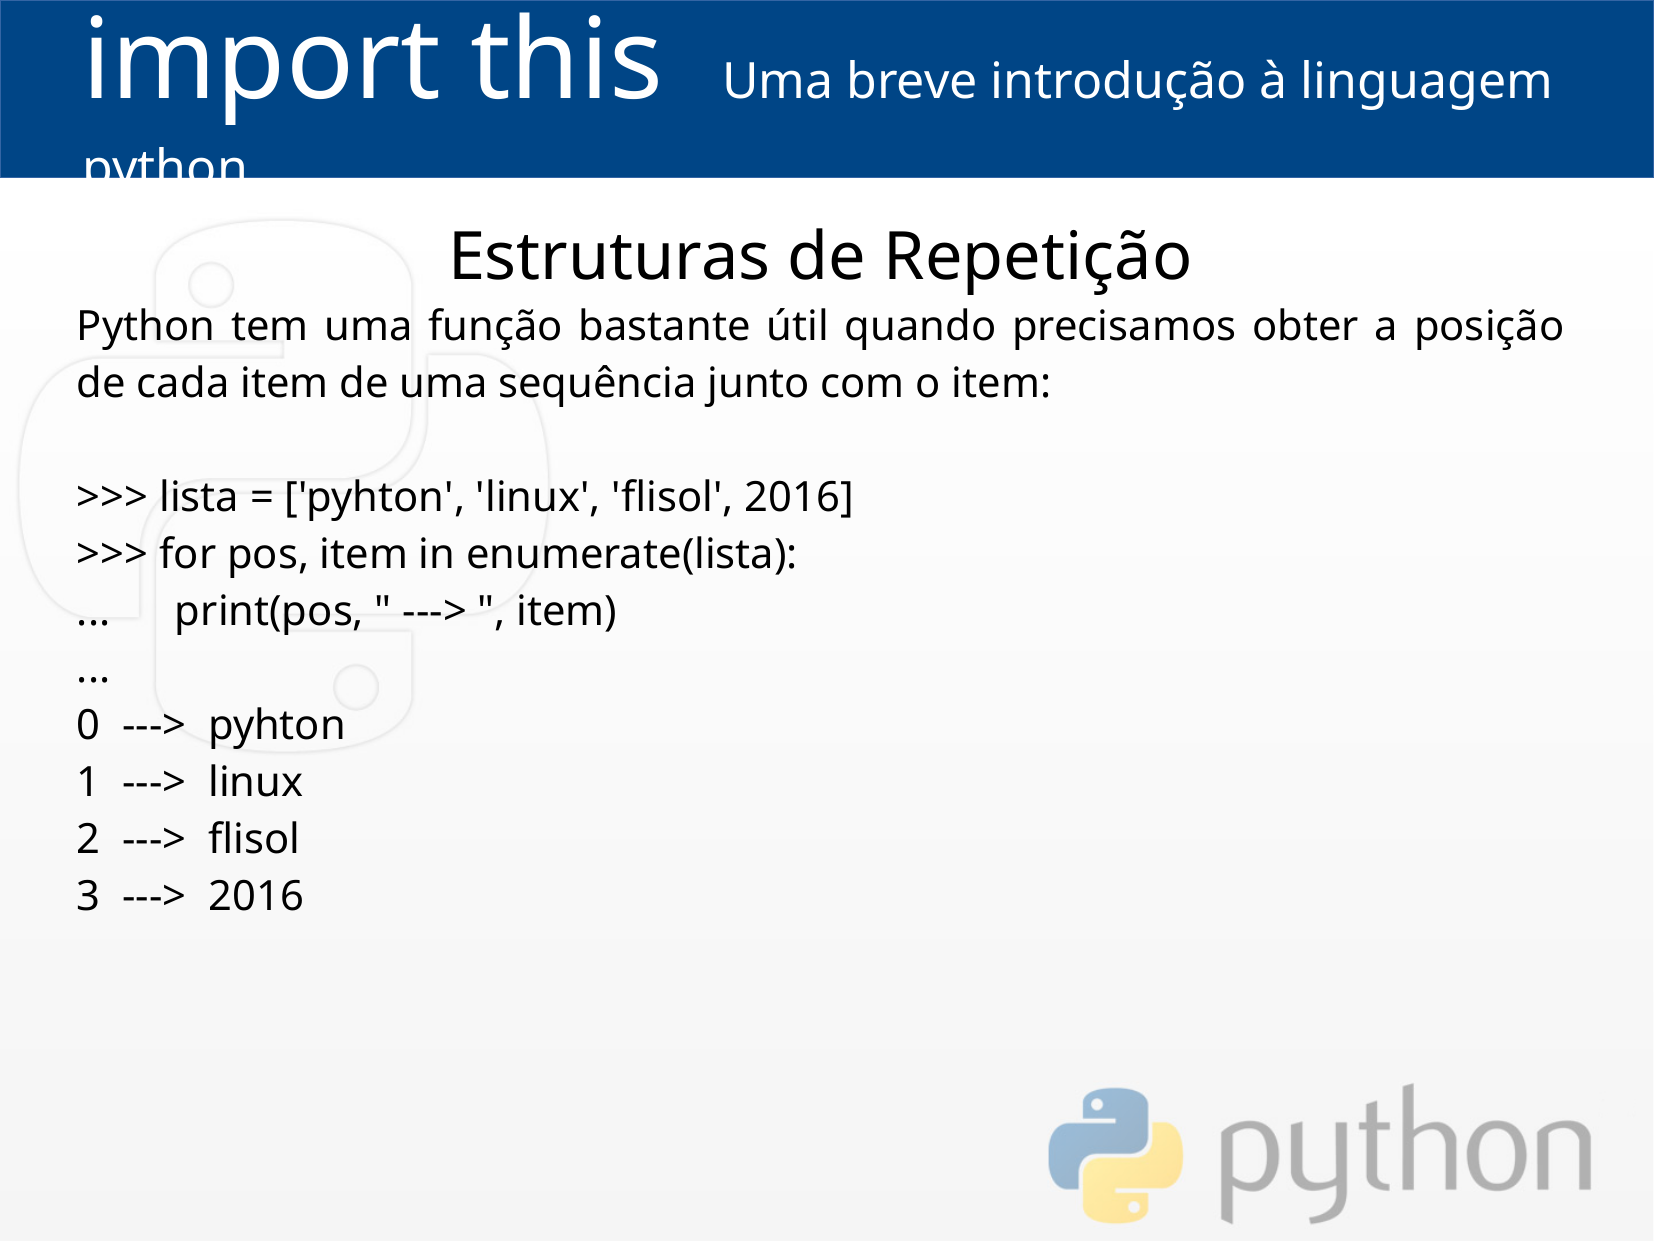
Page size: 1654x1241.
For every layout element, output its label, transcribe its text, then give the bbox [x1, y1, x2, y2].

subtitle Python tem uma função bastante útil quando precisamos obter a posição de cada item de uma sequência junto com o item: >>> lista = ['pyhton', 'linux', 'flisol', 2016] >>> for pos, item in enumerate(lista): ... print(pos, " ---> ", item) ... 0 ---> pyhton 1 ---> linux 2 ---> flisol 3 ---> 2016 [76, 295, 1565, 1151]
text_box [0, 0, 1654, 178]
text_box Estruturas de Repetição [106, 200, 1536, 296]
title import this Uma breve introdução à linguagem python [82, 1, 1571, 178]
picture [0, 200, 1654, 1241]
